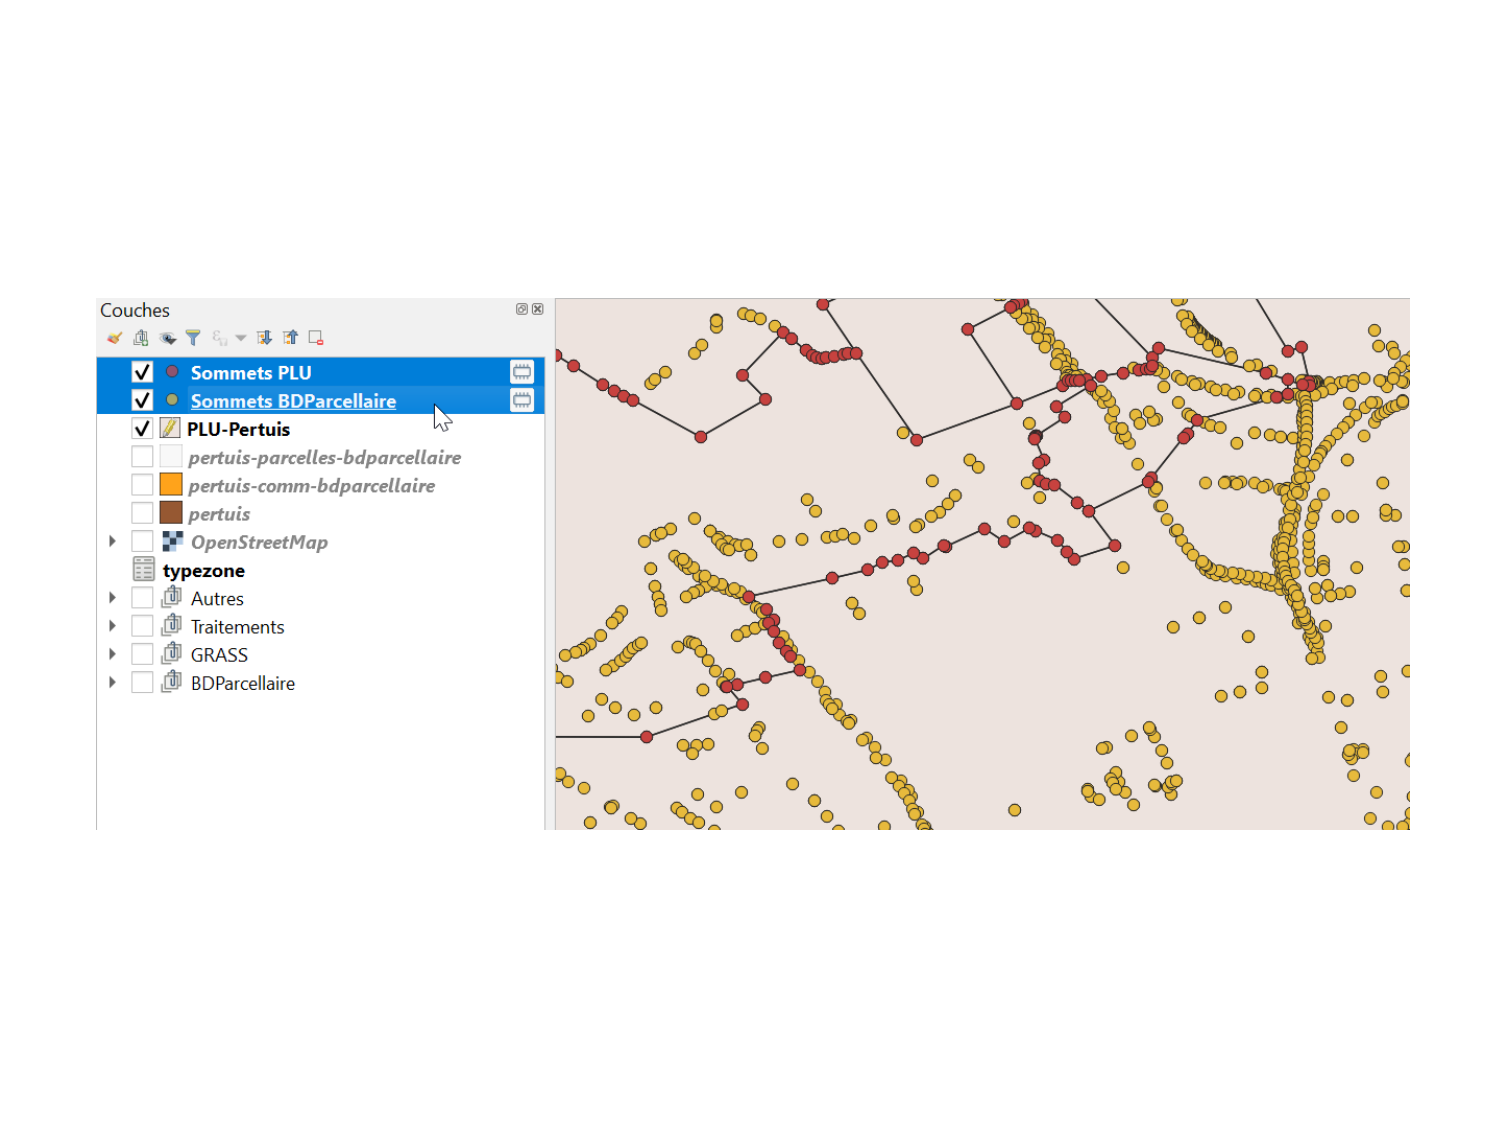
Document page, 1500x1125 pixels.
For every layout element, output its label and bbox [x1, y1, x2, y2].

picture [96, 298, 1410, 830]
